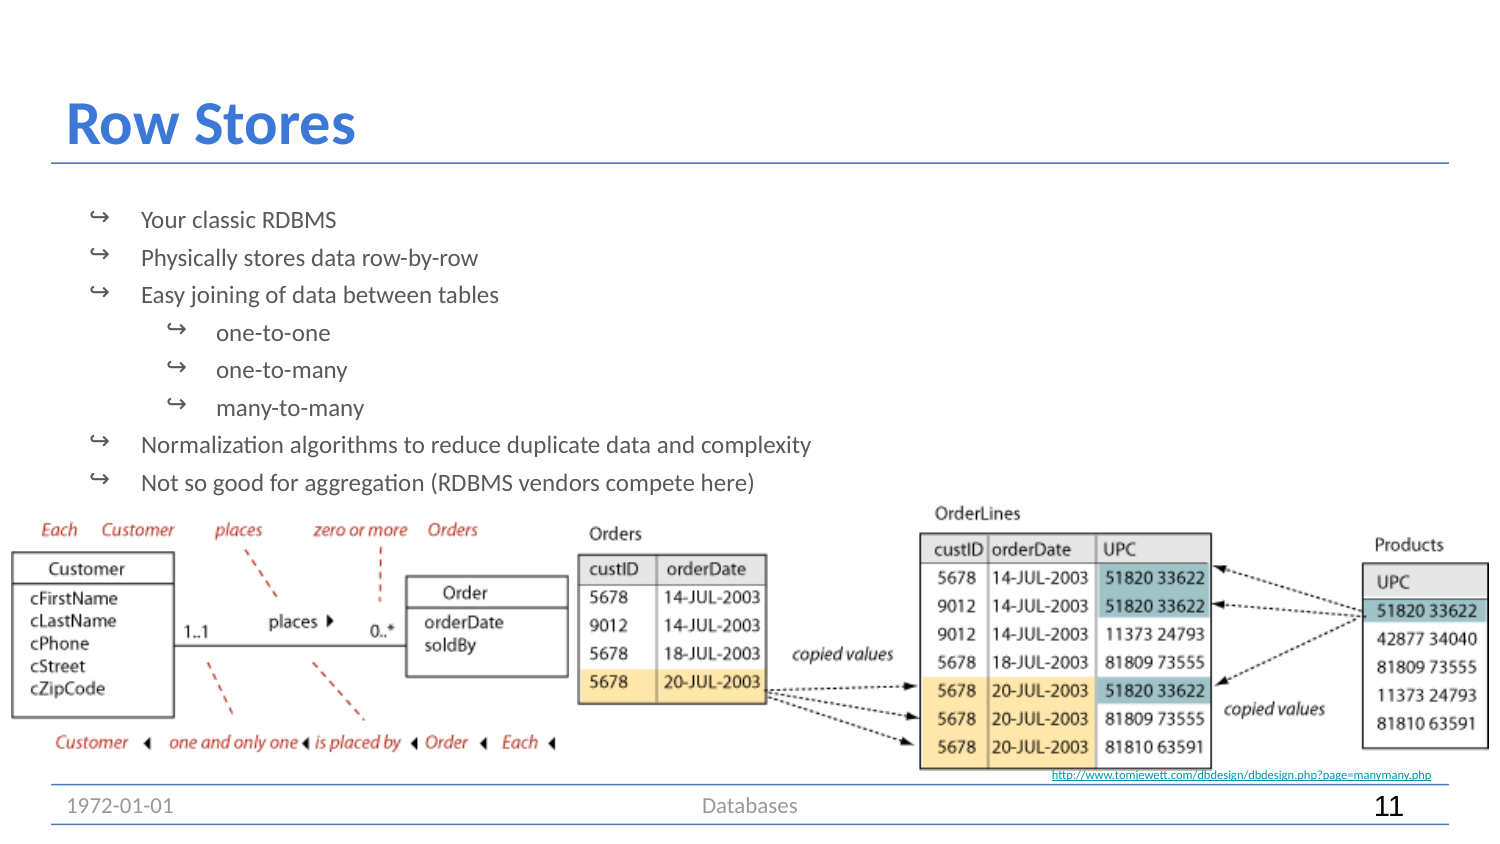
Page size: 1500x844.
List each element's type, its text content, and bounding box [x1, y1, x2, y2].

list Your classic RDBMS Physically stores data row-by-row Easy joining of data between tables one-to-one one-to-many many-to-many Normalization algorithms to reduce duplicate data and complexity Not so good for aggregation (RDBMS vendors compete here) [51, 189, 1449, 503]
text_box http://www.tomjewett.com/dbdesign/dbdesign.php?page=manymany.php [988, 752, 1449, 783]
title Row Stores [51, 72, 1449, 167]
slide_number <number> [1358, 784, 1449, 825]
picture [11, 503, 1489, 771]
